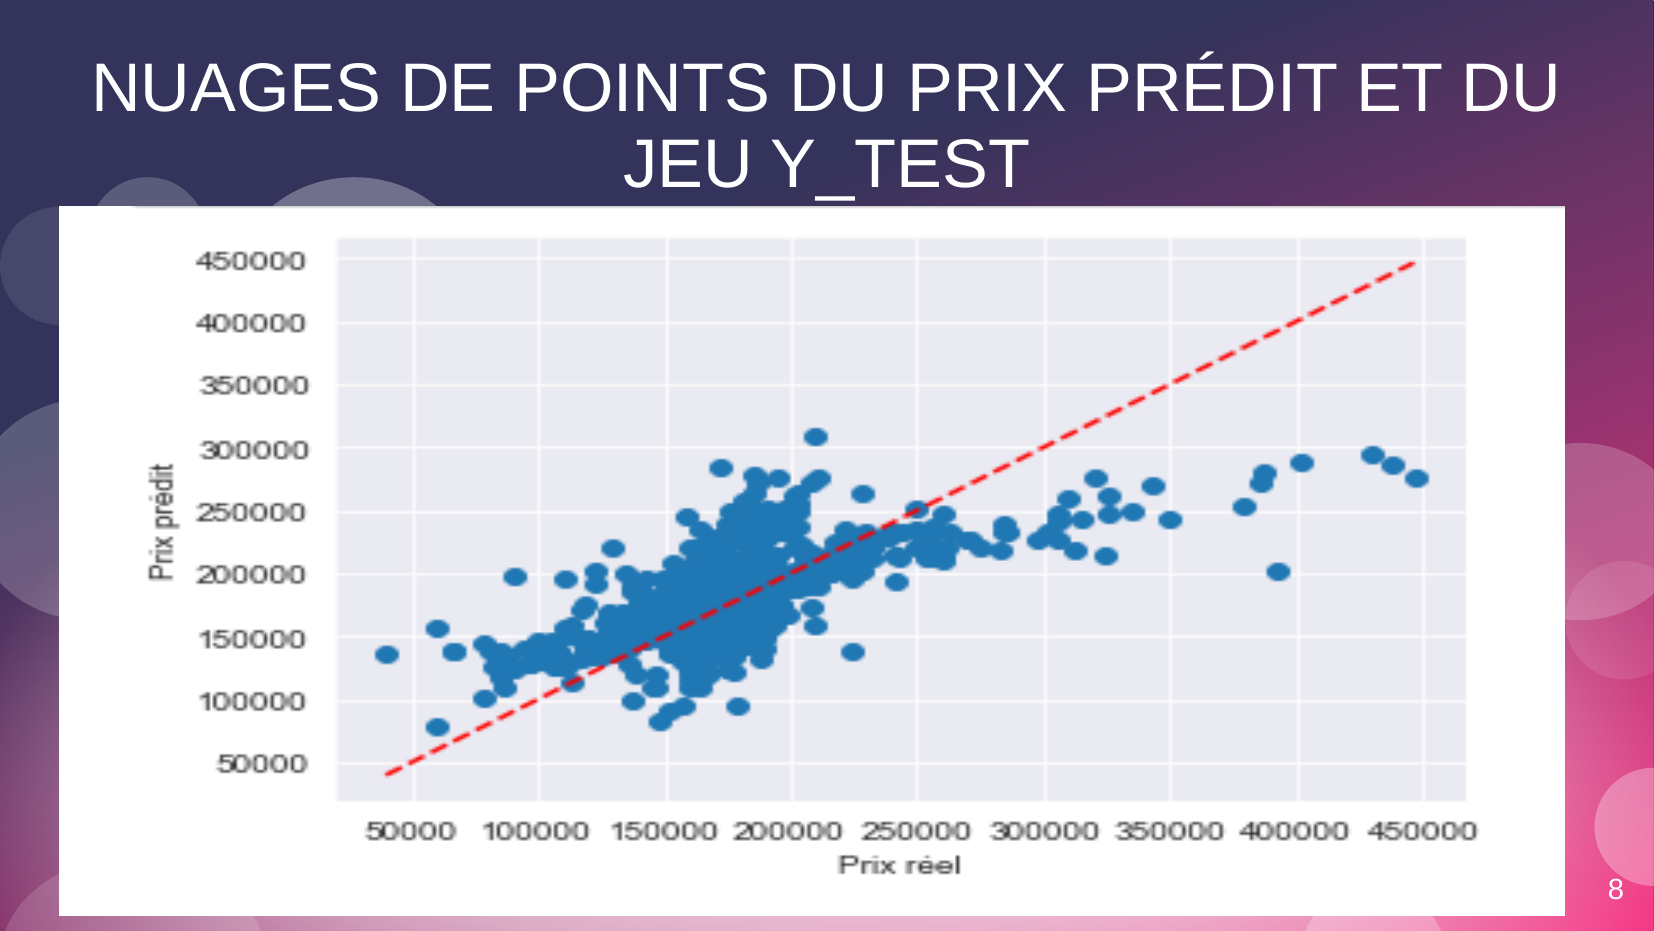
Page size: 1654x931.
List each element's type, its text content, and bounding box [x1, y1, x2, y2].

picture [59, 206, 1565, 916]
title NUAGES DE POINTS DU PRIX PRÉDIT ET DU JEU Y_TEST [88, 44, 1565, 206]
